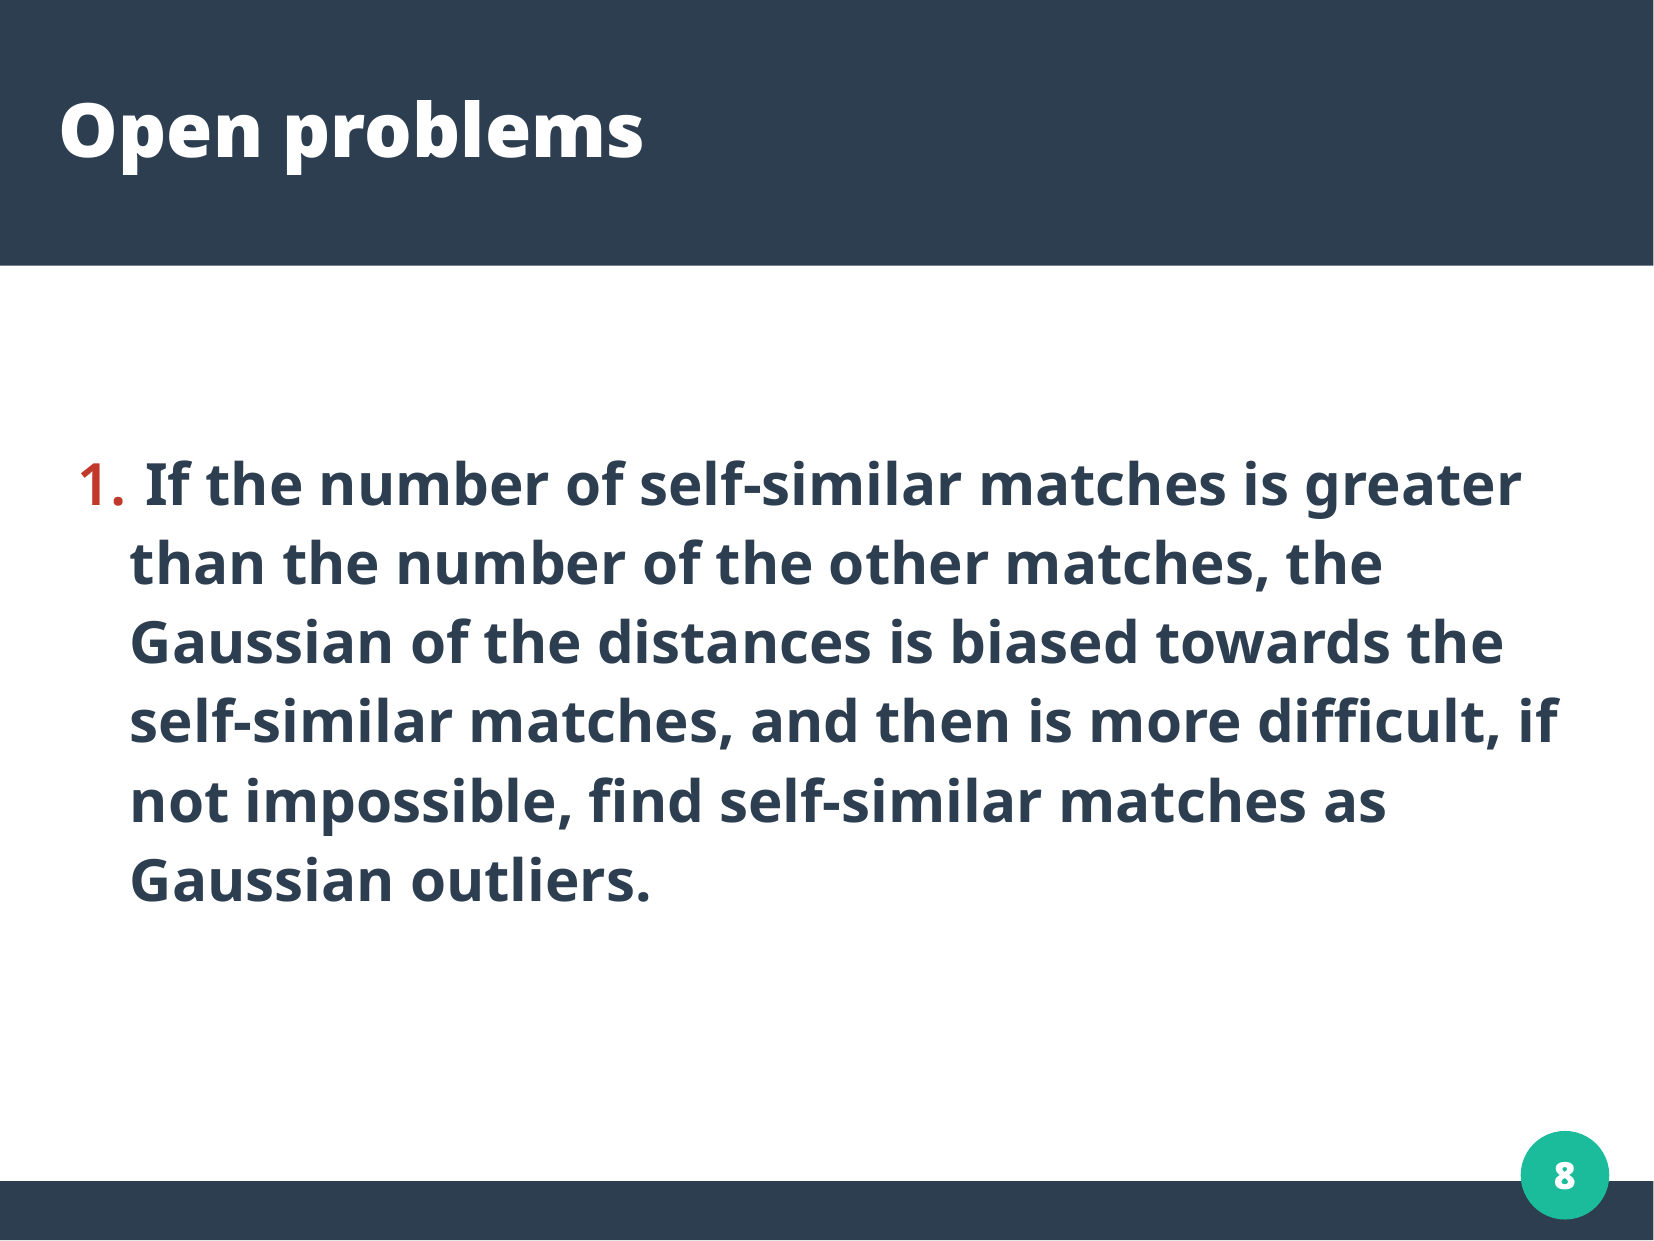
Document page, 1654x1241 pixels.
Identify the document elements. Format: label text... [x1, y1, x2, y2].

title Open problems [59, 49, 1595, 207]
list If the number of self-similar matches is greater than the number of the other matches, the Gaussian of the distances is biased towards the self-similar matches, and then is more difficult, if not impossible, find self-similar matches as Gaussian outliers. [59, 442, 1595, 945]
